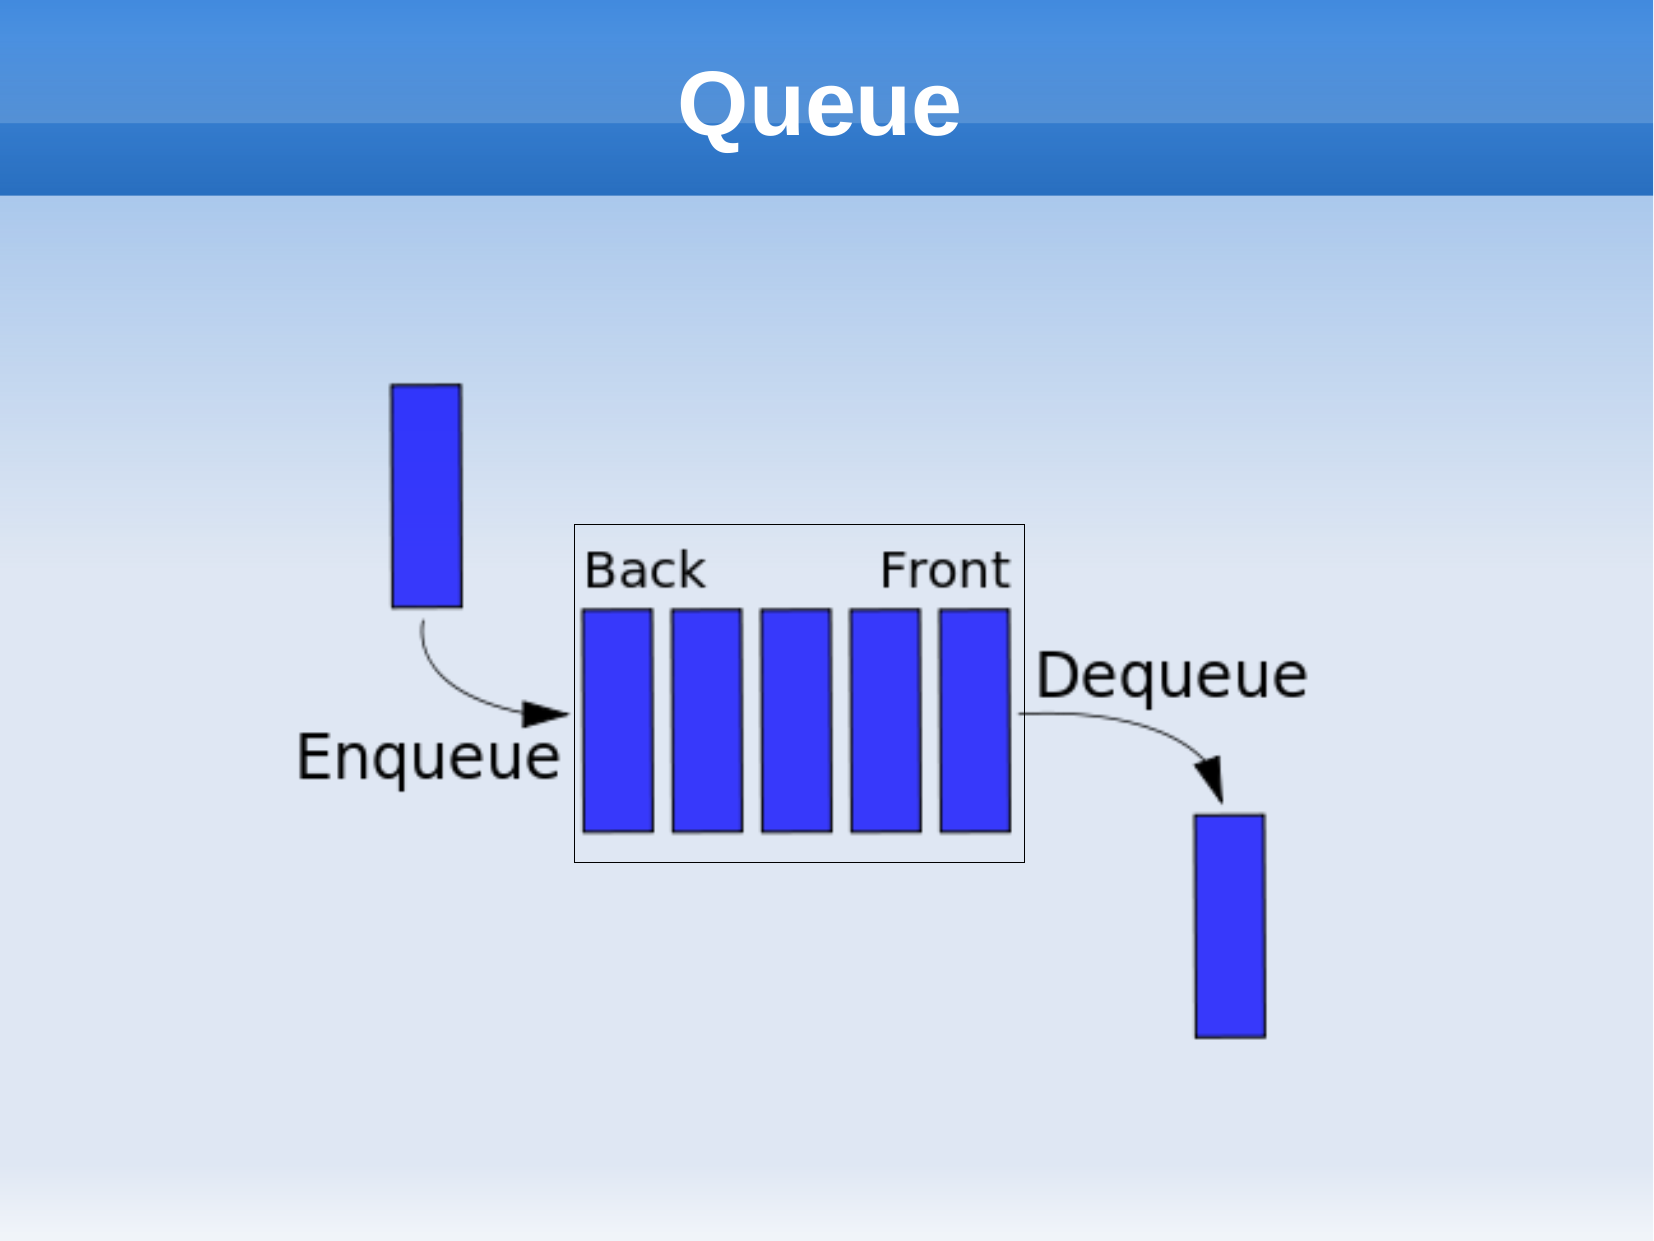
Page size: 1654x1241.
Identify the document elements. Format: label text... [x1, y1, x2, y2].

title Queue [76, 7, 1565, 200]
picture [0, 0, 1654, 1241]
